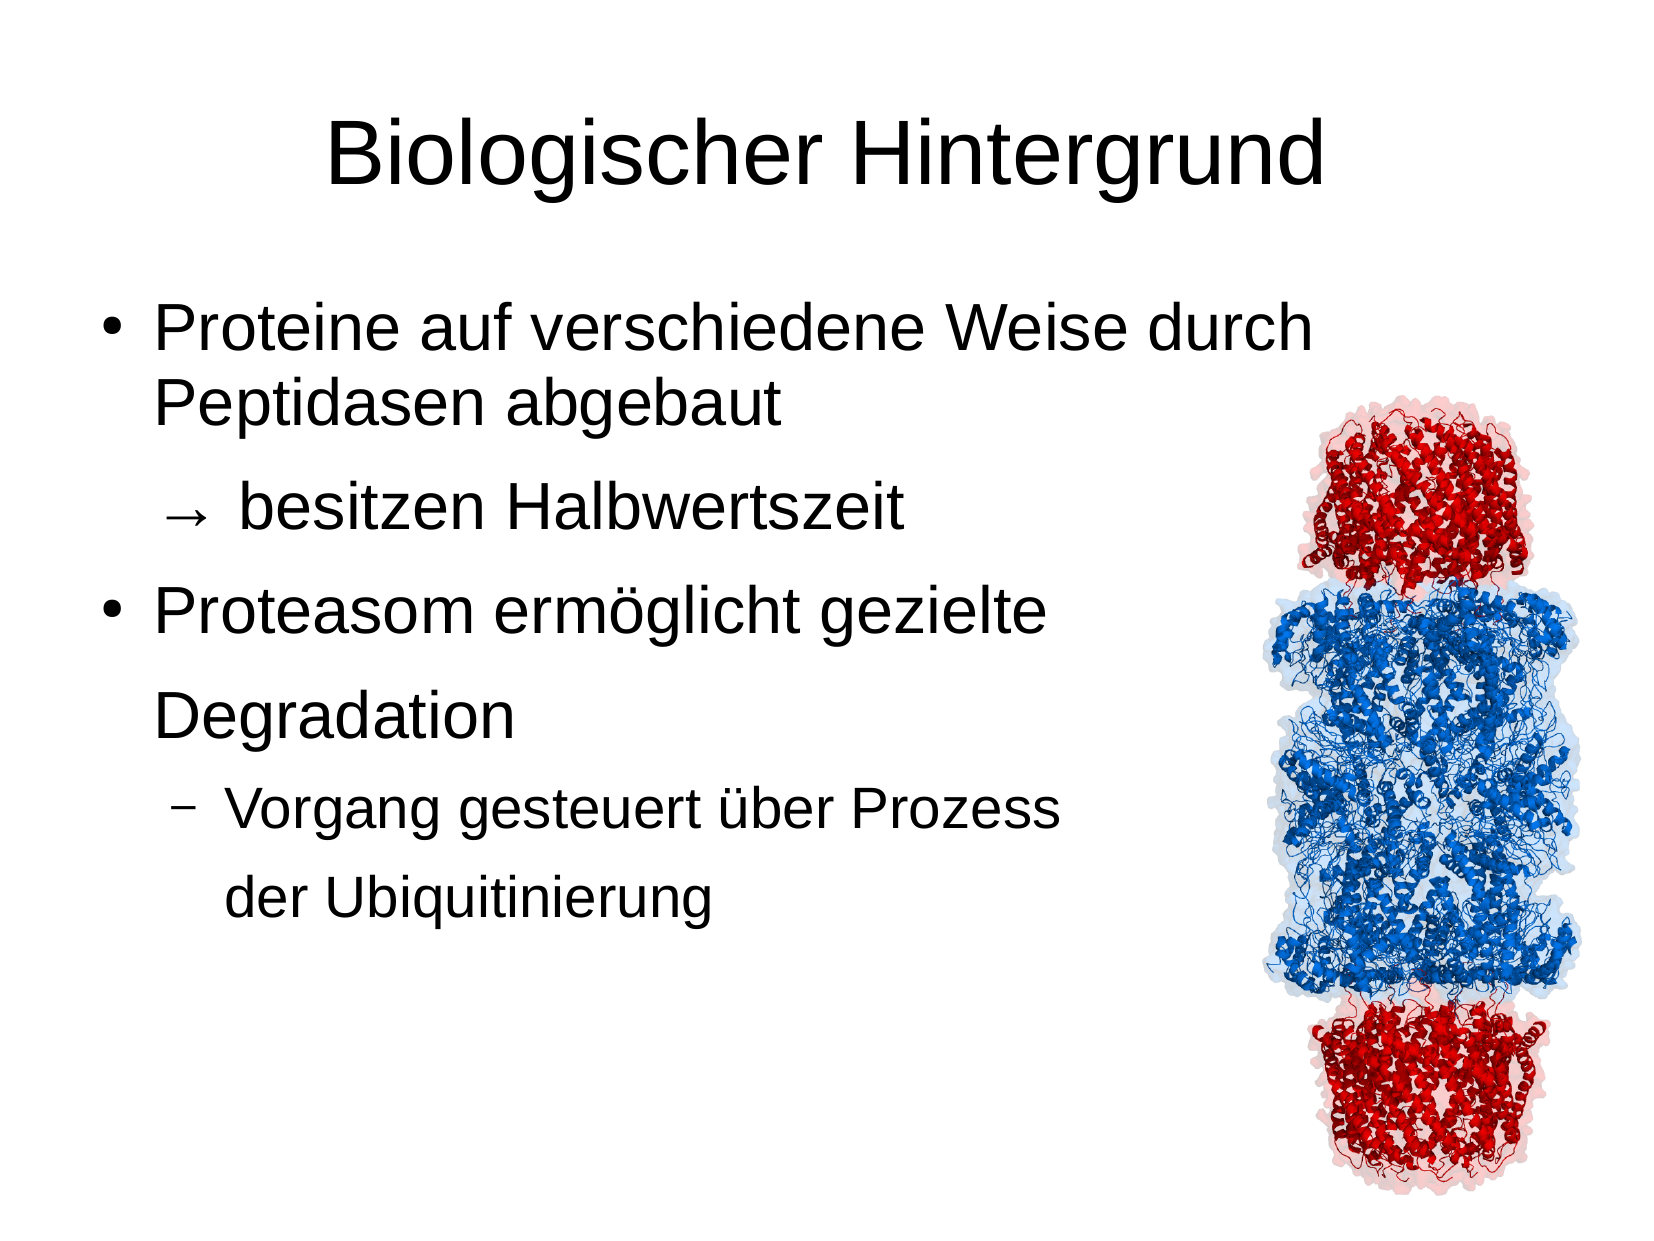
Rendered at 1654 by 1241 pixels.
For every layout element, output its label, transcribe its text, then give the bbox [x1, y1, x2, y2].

picture [1251, 382, 1595, 1205]
title Biologischer Hintergrund [82, 49, 1571, 257]
list Proteine auf verschiedene Weise durch Peptidasen abgebaut → besitzen Halbwertszeit Proteasom ermöglicht gezielte Degradation Vorgang gesteuert über Prozess der Ubiquitinierung [82, 290, 1571, 1010]
